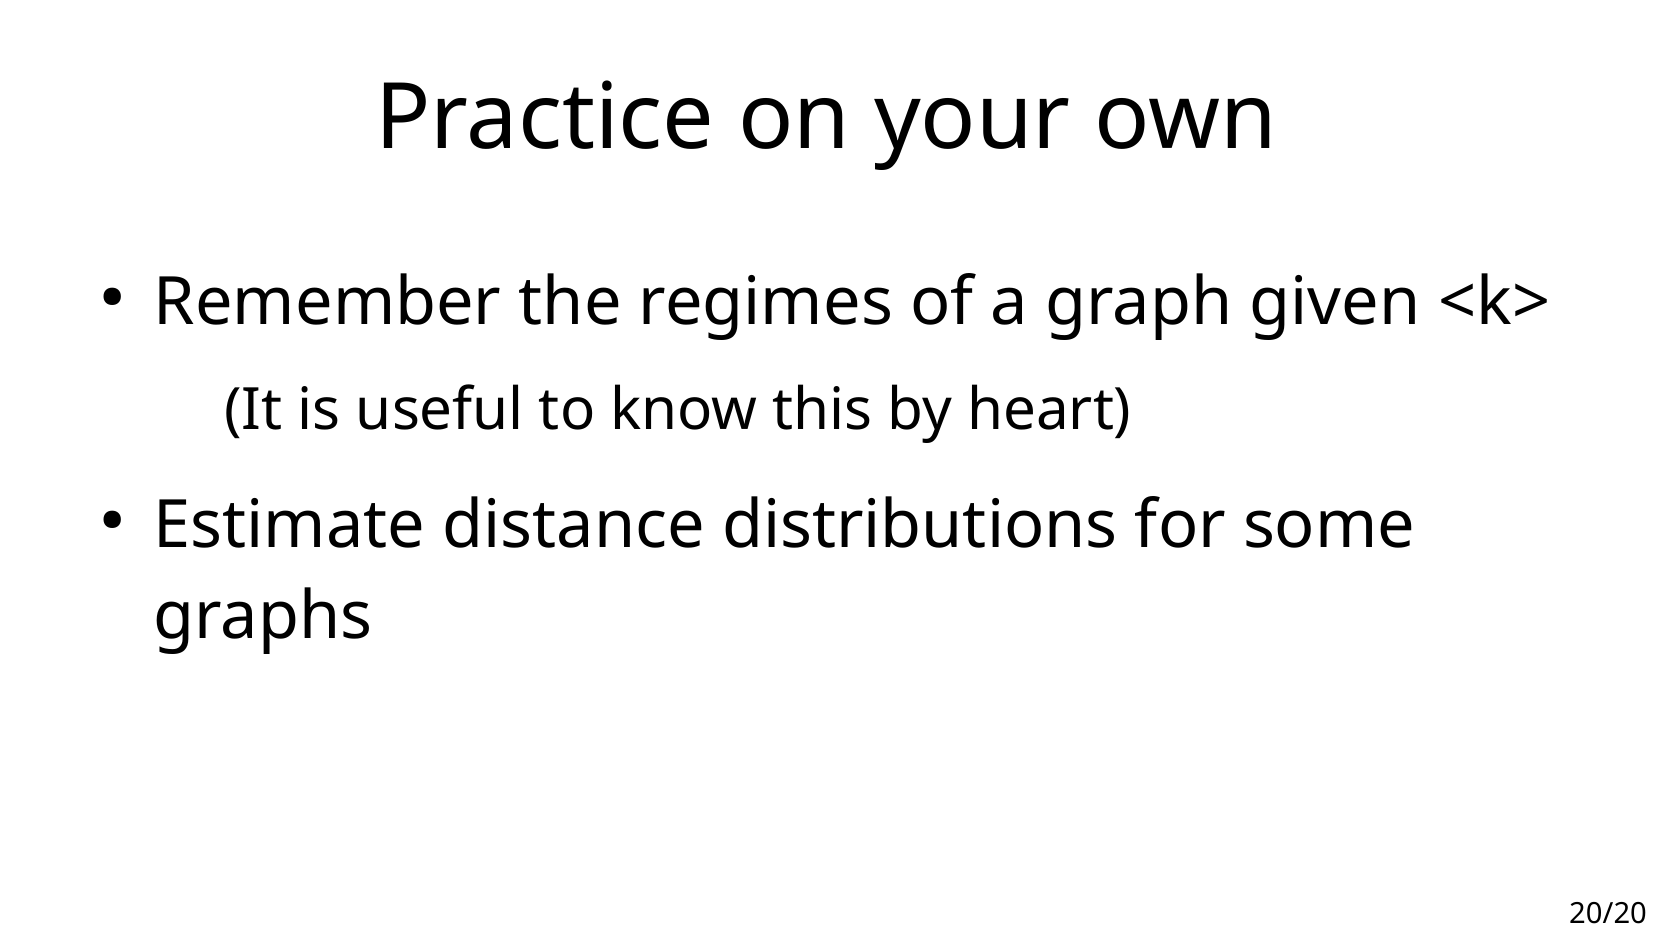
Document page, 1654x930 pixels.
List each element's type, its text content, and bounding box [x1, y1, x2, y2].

list Remember the regimes of a graph given <k> (It is useful to know this by heart) Estimate distance distributions for some graphs [82, 252, 1571, 793]
title Practice on your own [82, 1, 1571, 225]
